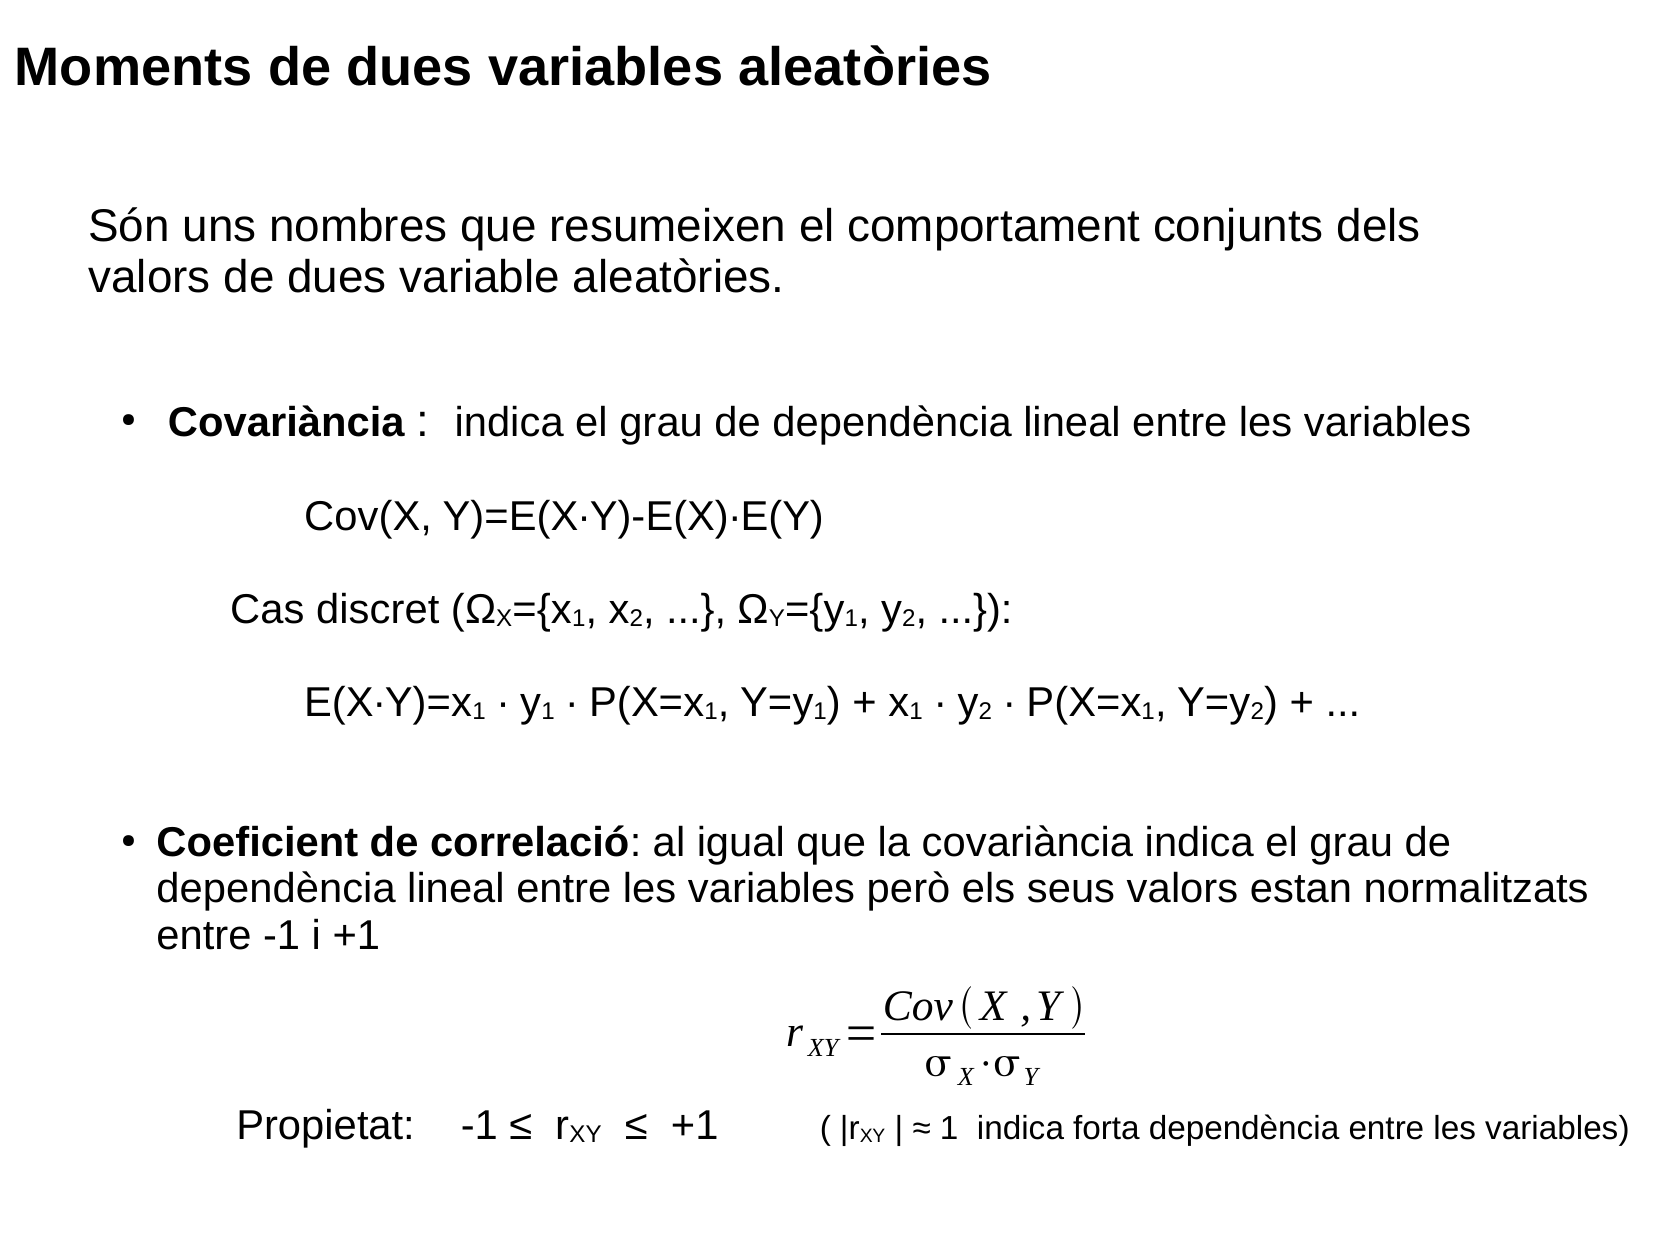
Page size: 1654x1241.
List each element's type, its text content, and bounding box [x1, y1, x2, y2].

text_box Moments de dues variables aleatòries Són uns nombres que resumeixen el comportament conjunts dels valors de dues variable aleatòries. Covariància : indica el grau de dependència lineal entre les variables Cov(X, Y)=E(X∙Y)-E(X)∙E(Y) Cas discret (ΩX={x1, x2, ...}, ΩY={y1, y2, ...}): E(X∙Y)=x1 ∙ y1 ∙ P(X=x1, Y=y1) + x1 ∙ y2 ∙ P(X=x1, Y=y2) + ... Coeficient de correlació: al igual que la covariància indica el grau de dependència lineal entre les variables però els seus valors estan normalitzats entre -1 i +1 Propietat: -1 ≤ rXY ≤ +1 ( |rXY | ≈ 1 indica forta dependència entre les variables) [0, 29, 1654, 1203]
chart [778, 981, 1093, 1093]
